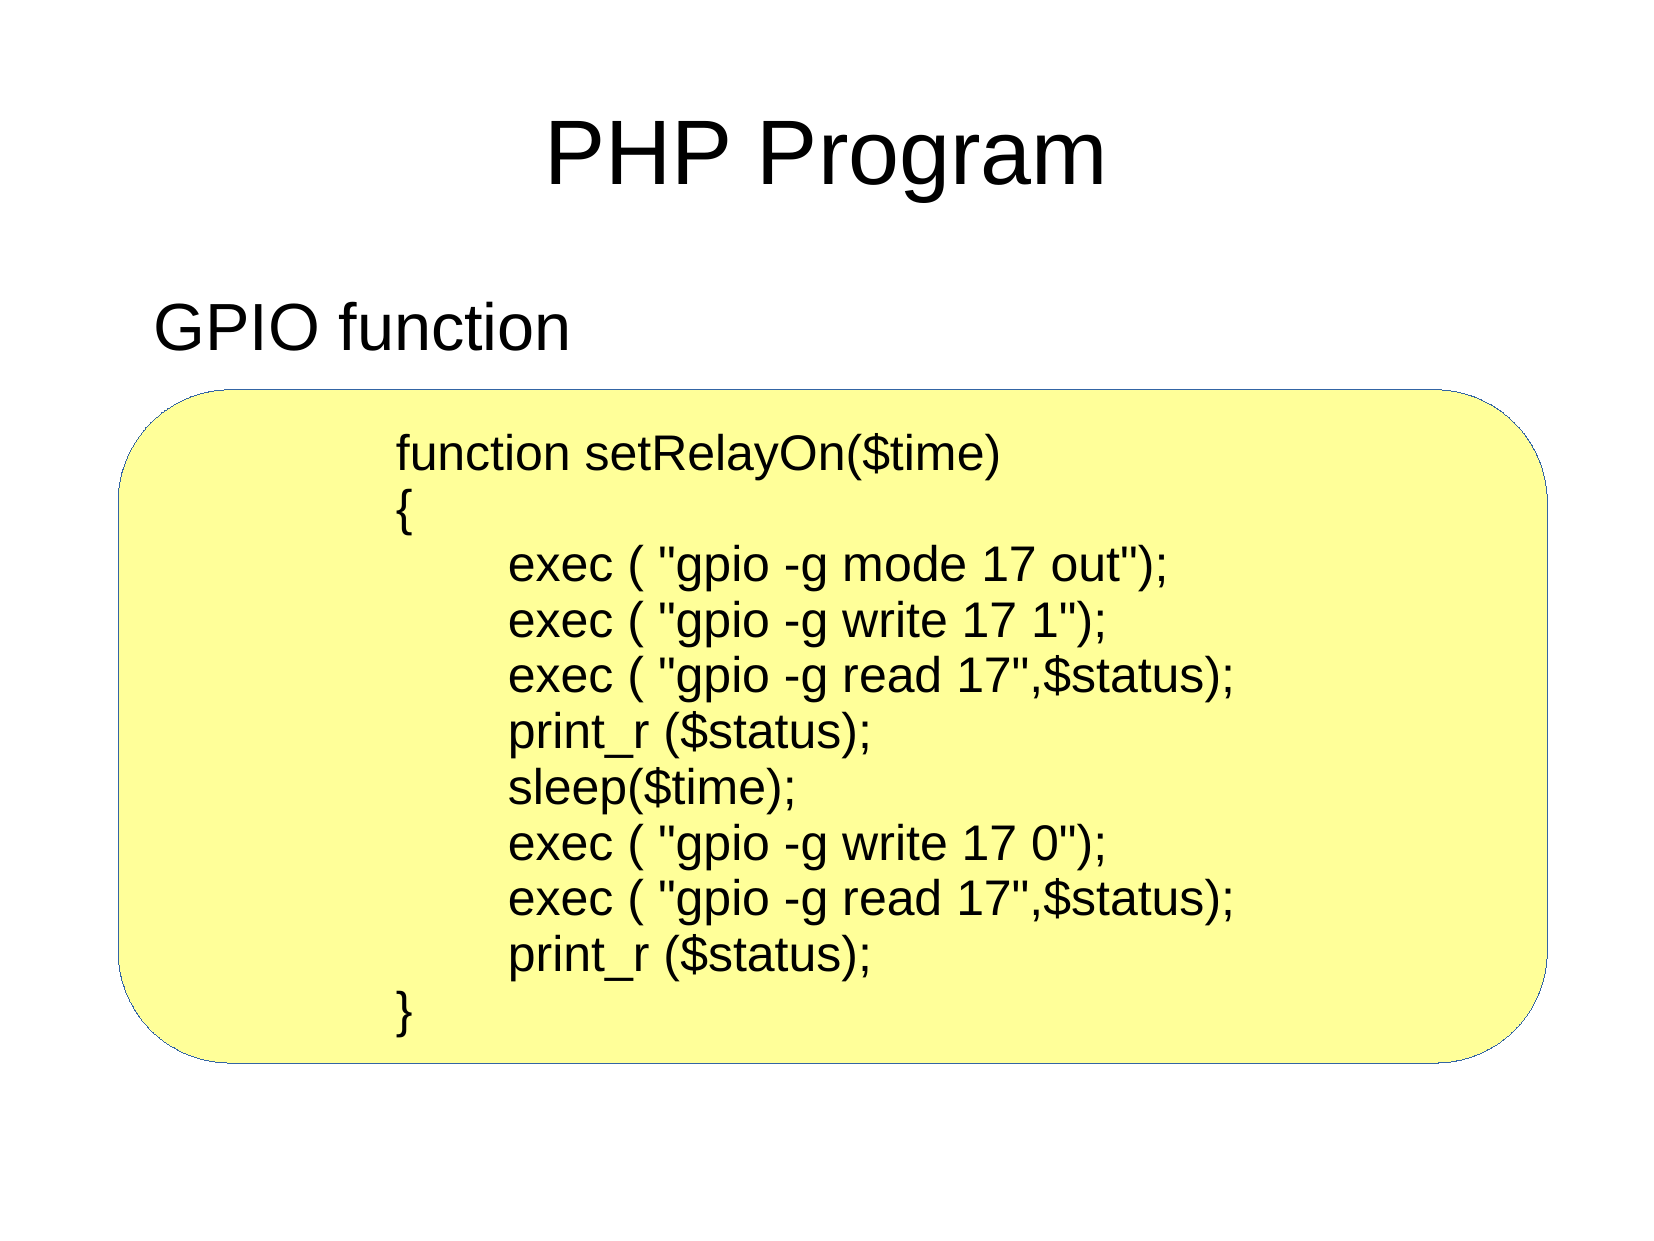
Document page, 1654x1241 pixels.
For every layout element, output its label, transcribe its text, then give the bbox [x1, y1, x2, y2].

title PHP Program [82, 49, 1571, 257]
list GPIO function [82, 290, 1571, 1010]
text_box [118, 389, 1548, 1064]
text_box function setRelayOn($time) { exec ( "gpio -g mode 17 out"); exec ( "gpio -g write 17 1"); exec ( "gpio -g read 17",$status); print_r ($status); sleep($time); exec ( "gpio -g write 17 0"); exec ( "gpio -g read 17",$status); print_r ($status); } [381, 417, 1276, 1052]
